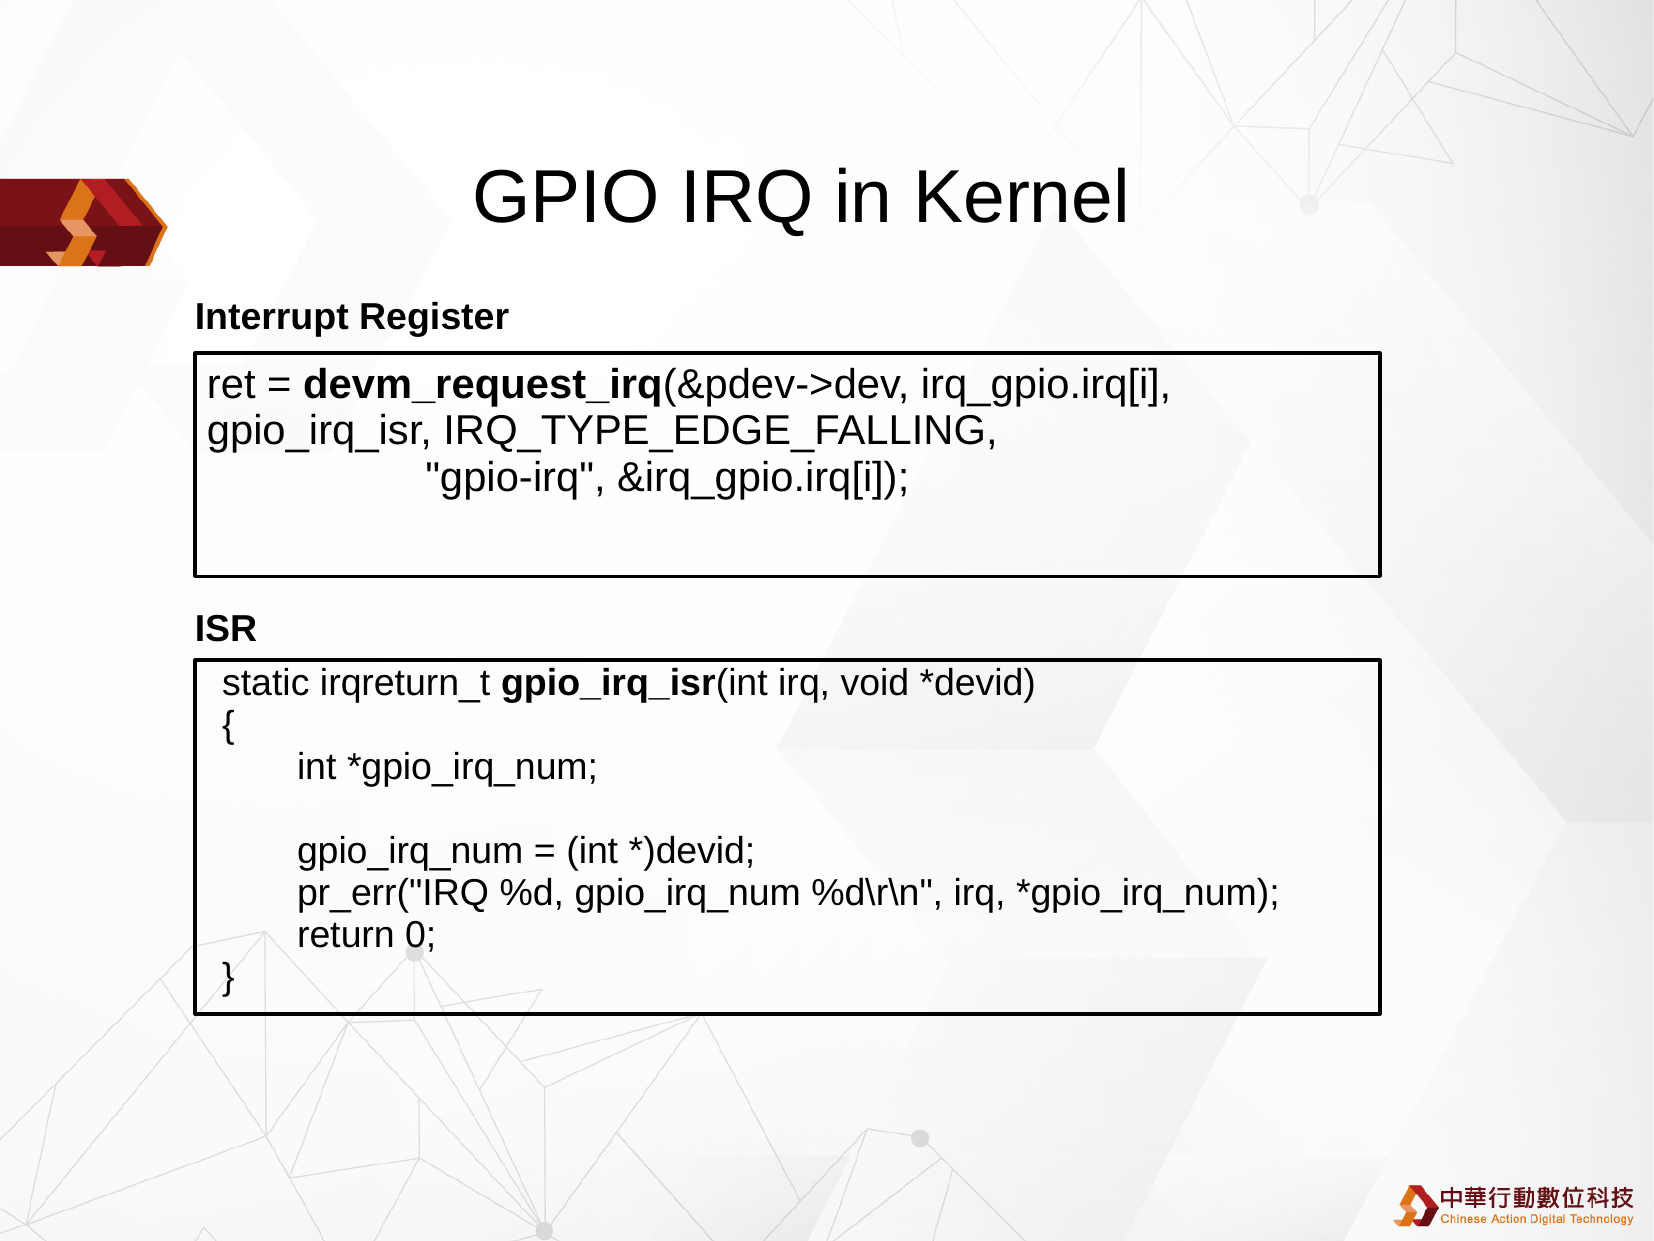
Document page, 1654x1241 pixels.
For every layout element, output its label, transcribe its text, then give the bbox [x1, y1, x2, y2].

text_box ISR [180, 600, 301, 657]
text_box ret = devm_request_irq(&pdev->dev, irq_gpio.irq[i], gpio_irq_isr, IRQ_TYPE_EDGE_FALLING, "gpio-irq", &irq_gpio.irq[i]); [197, 355, 1231, 508]
text_box static irqreturn_t gpio_irq_isr(int irq, void *devid) { int *gpio_irq_num; gpio_irq_num = (int *)devid; pr_err("IRQ %d, gpio_irq_num %d\r\n", irq, *gpio_irq_num); return 0; } [207, 654, 1441, 1015]
title GPIO IRQ in Kernel [118, 112, 1506, 281]
picture [0, 0, 1654, 1241]
text_box static irqreturn_t gpio_irq_isr(int irq, void *devid) { int *gpio_irq_num; gpio_irq_num = (int *)devid; pr_err("IRQ %d, gpio_irq_num %d\r\n", irq, *gpio_irq_num); return 0; } [207, 662, 1378, 1012]
text_box Interrupt Register [180, 287, 586, 353]
